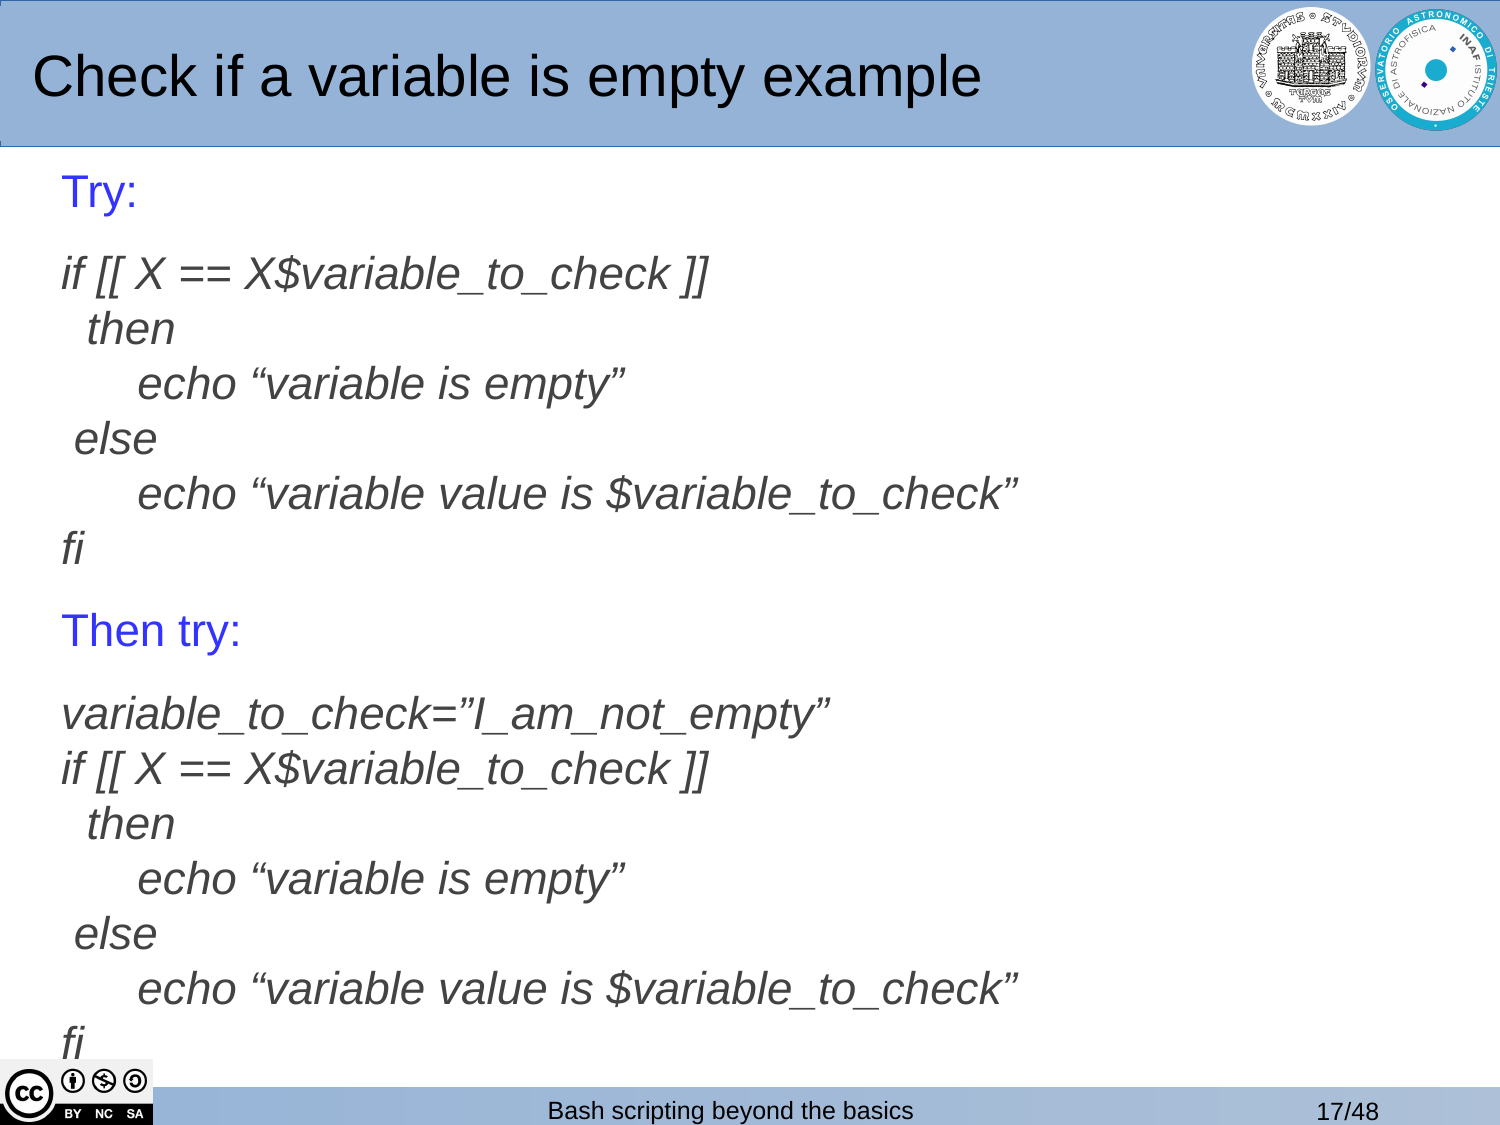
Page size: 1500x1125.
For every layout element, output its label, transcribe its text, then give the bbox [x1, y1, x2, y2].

list Try: if [[ X == X$variable_to_check ]] then echo “variable is empty” else echo “variable value is $variable_to_check” fi Then try: variable_to_check=”I_am_not_empty” if [[ X == X$variable_to_check ]] then echo “variable is empty” else echo “variable value is $variable_to_check” fi [46, 153, 1475, 1062]
picture [0, 1059, 153, 1125]
text_box Check if a variable is empty example [0, 5, 1232, 141]
picture [1252, 0, 1500, 156]
